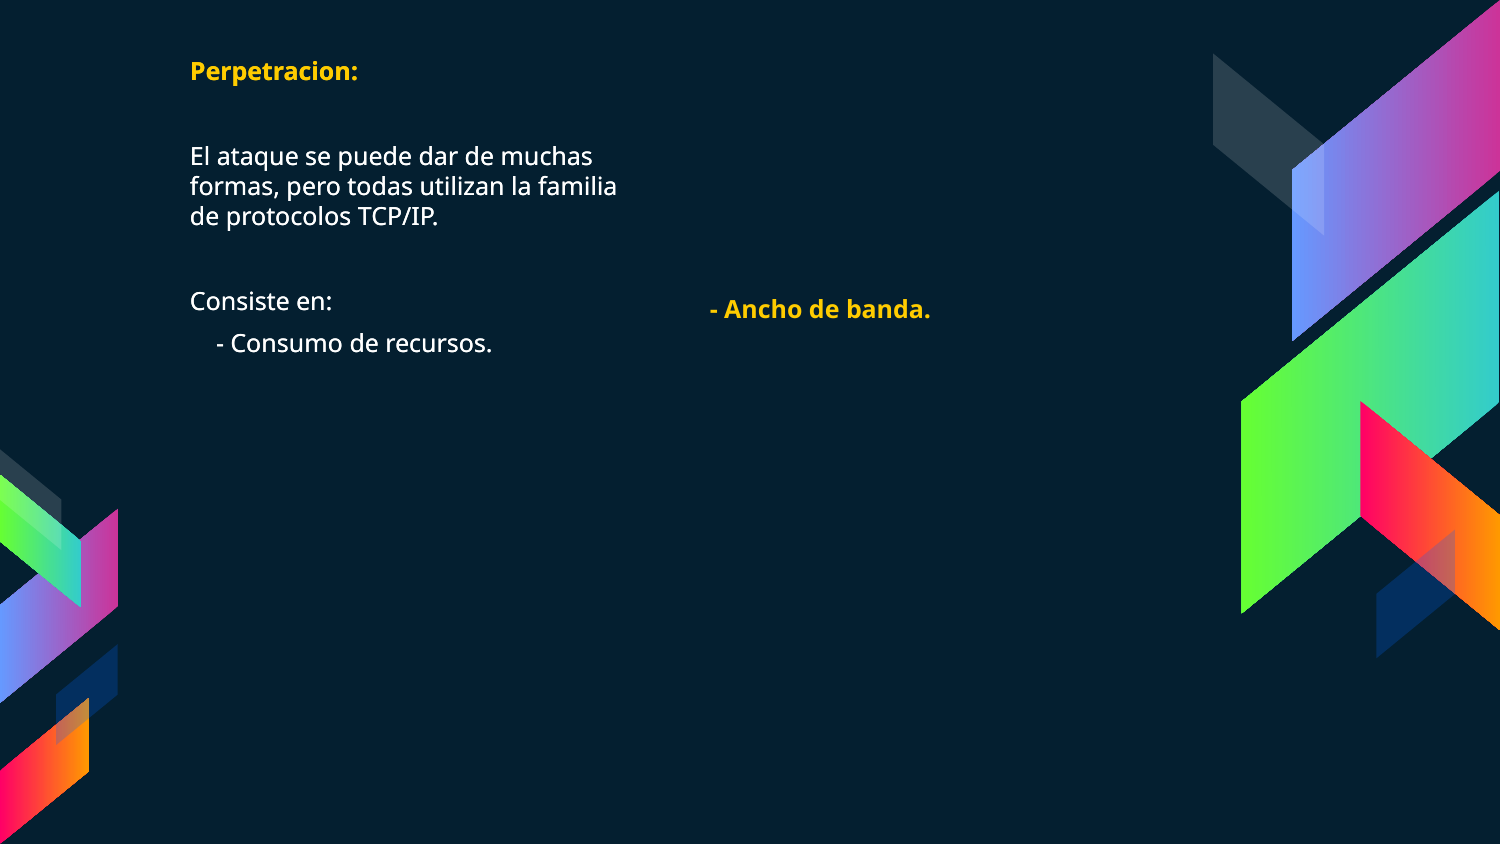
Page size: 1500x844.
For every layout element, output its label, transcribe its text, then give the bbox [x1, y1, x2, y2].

list Perpetracion: El ataque se puede dar de muchas formas, pero todas utilizan la familia de protocolos TCP/IP. Consiste en: - Consumo de recursos. [175, 40, 655, 512]
list - Ancho de banda. [694, 40, 1175, 512]
